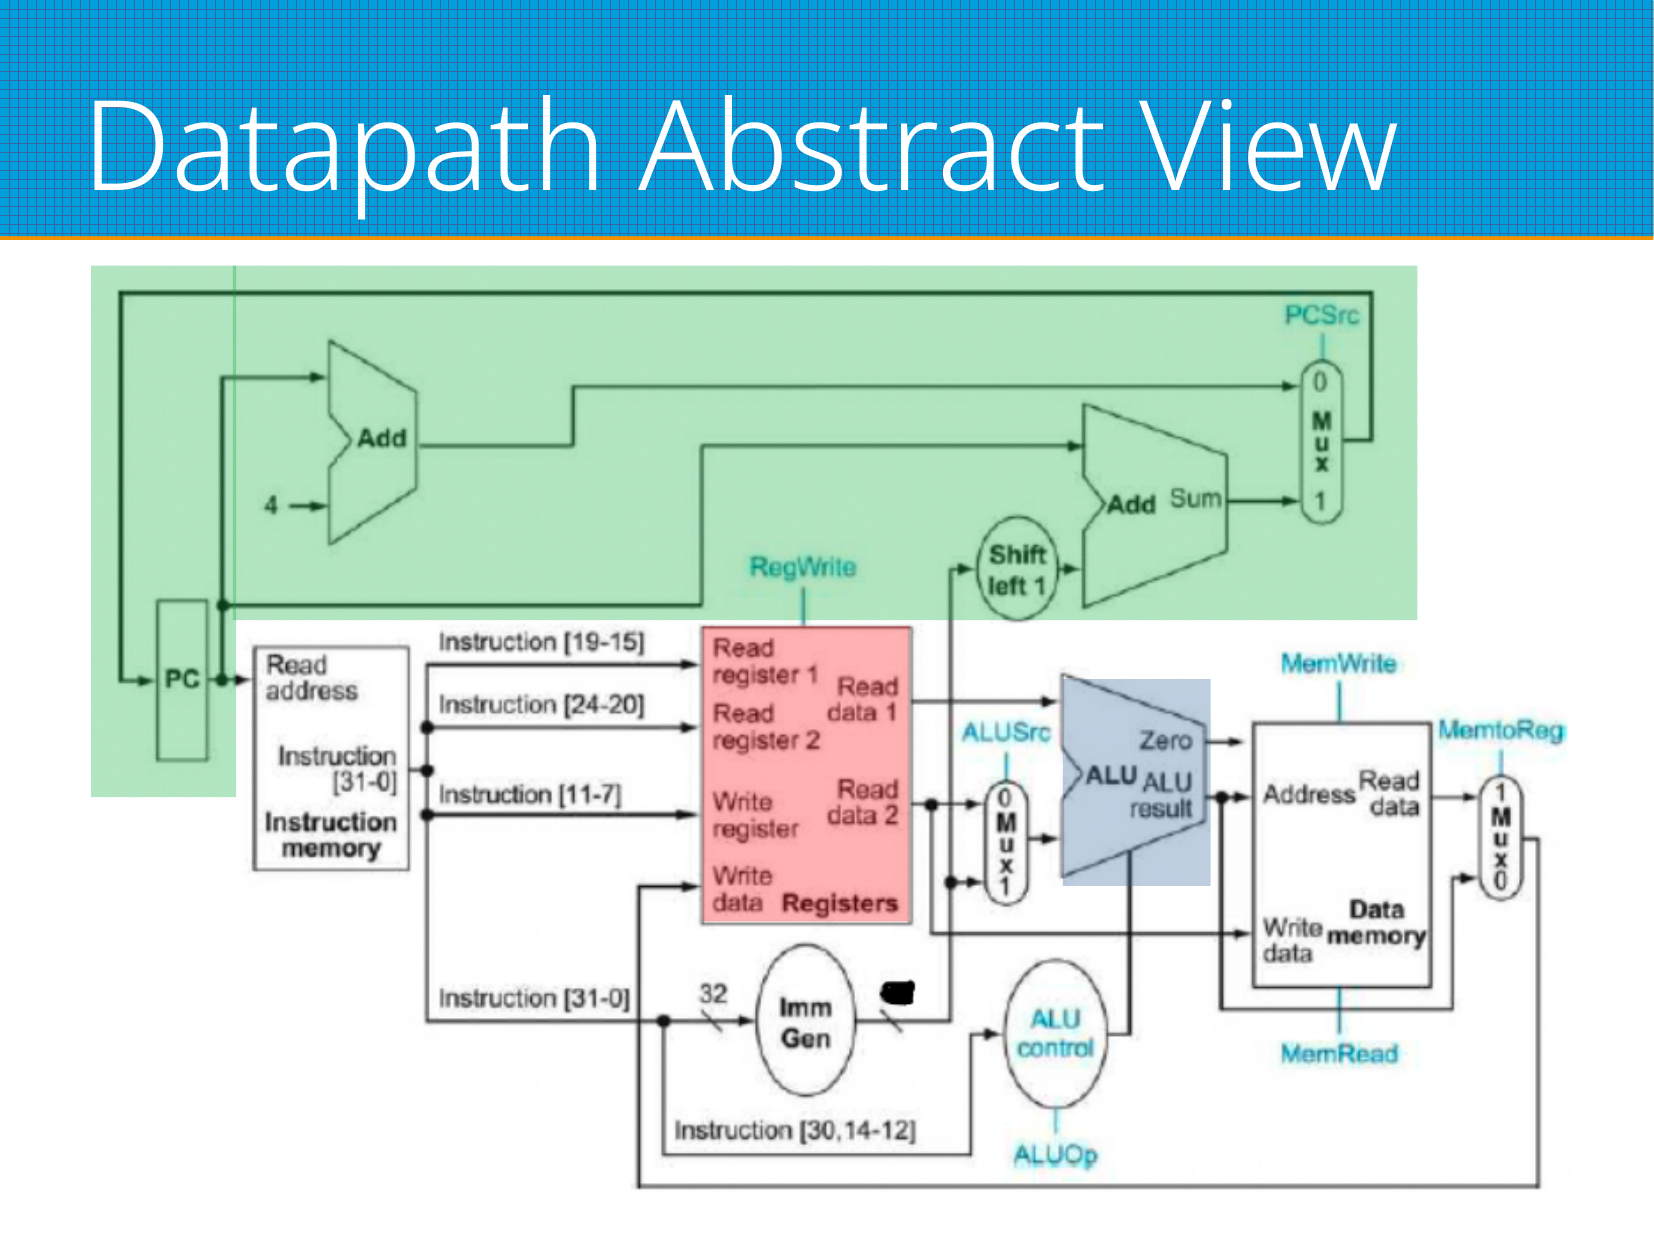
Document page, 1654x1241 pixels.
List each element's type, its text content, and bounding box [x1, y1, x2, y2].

text_box [1062, 679, 1211, 886]
title Datapath Abstract View [82, 19, 1571, 227]
picture [91, 265, 1589, 1207]
text_box [91, 265, 1418, 798]
text_box [702, 625, 910, 922]
